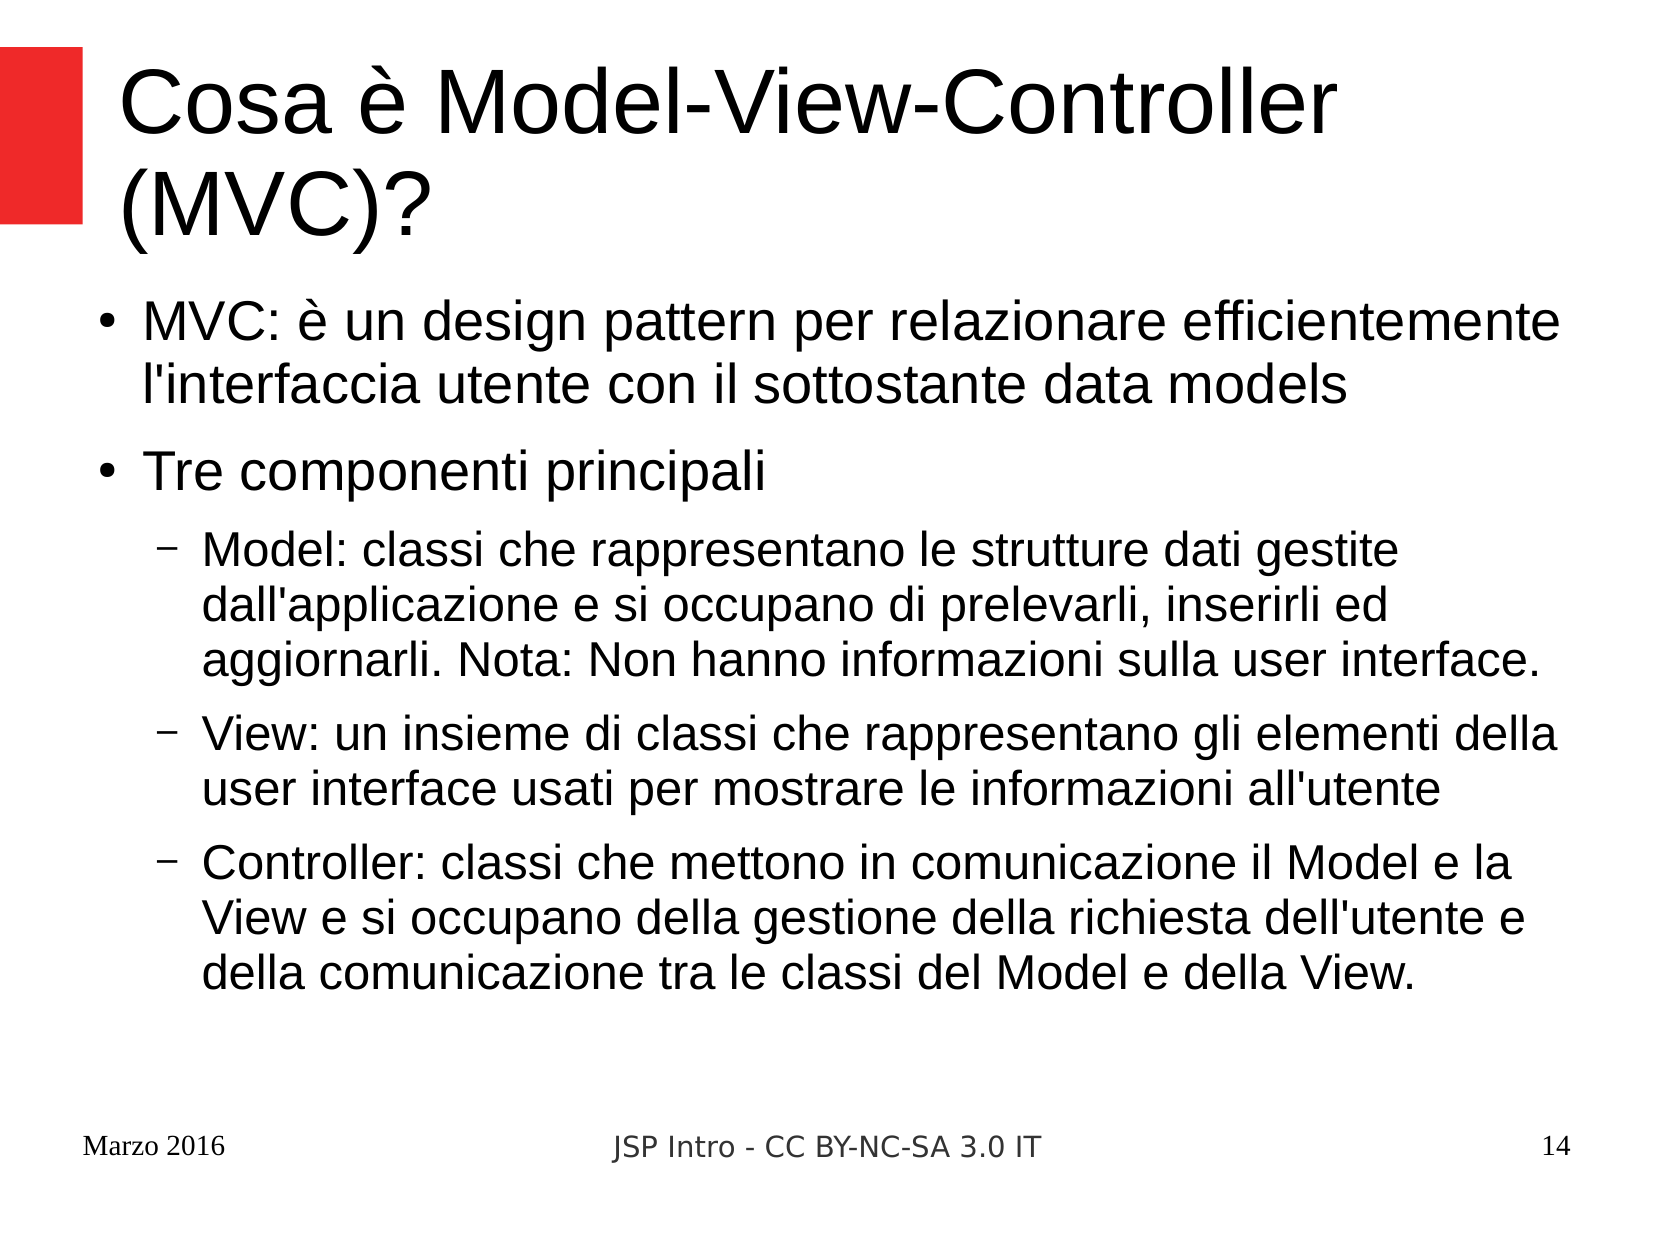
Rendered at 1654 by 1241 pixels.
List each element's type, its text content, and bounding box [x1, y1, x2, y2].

list MVC: è un design pattern per relazionare efficientemente l'interfaccia utente con il sottostante data models Tre componenti principali Model: classi che rappresentano le strutture dati gestite dall'applicazione e si occupano di prelevarli, inserirli ed aggiornarli. Nota: Non hanno informazioni sulla user interface. View: un insieme di classi che rappresentano gli elementi della user interface usati per mostrare le informazioni all'utente Controller: classi che mettono in comunicazione il Model e la View e si occupano della gestione della richiesta dell'utente e della comunicazione tra le classi del Model e della View. [82, 290, 1571, 1010]
title Cosa è Model-View-Controller (MVC)? [118, 49, 1607, 257]
